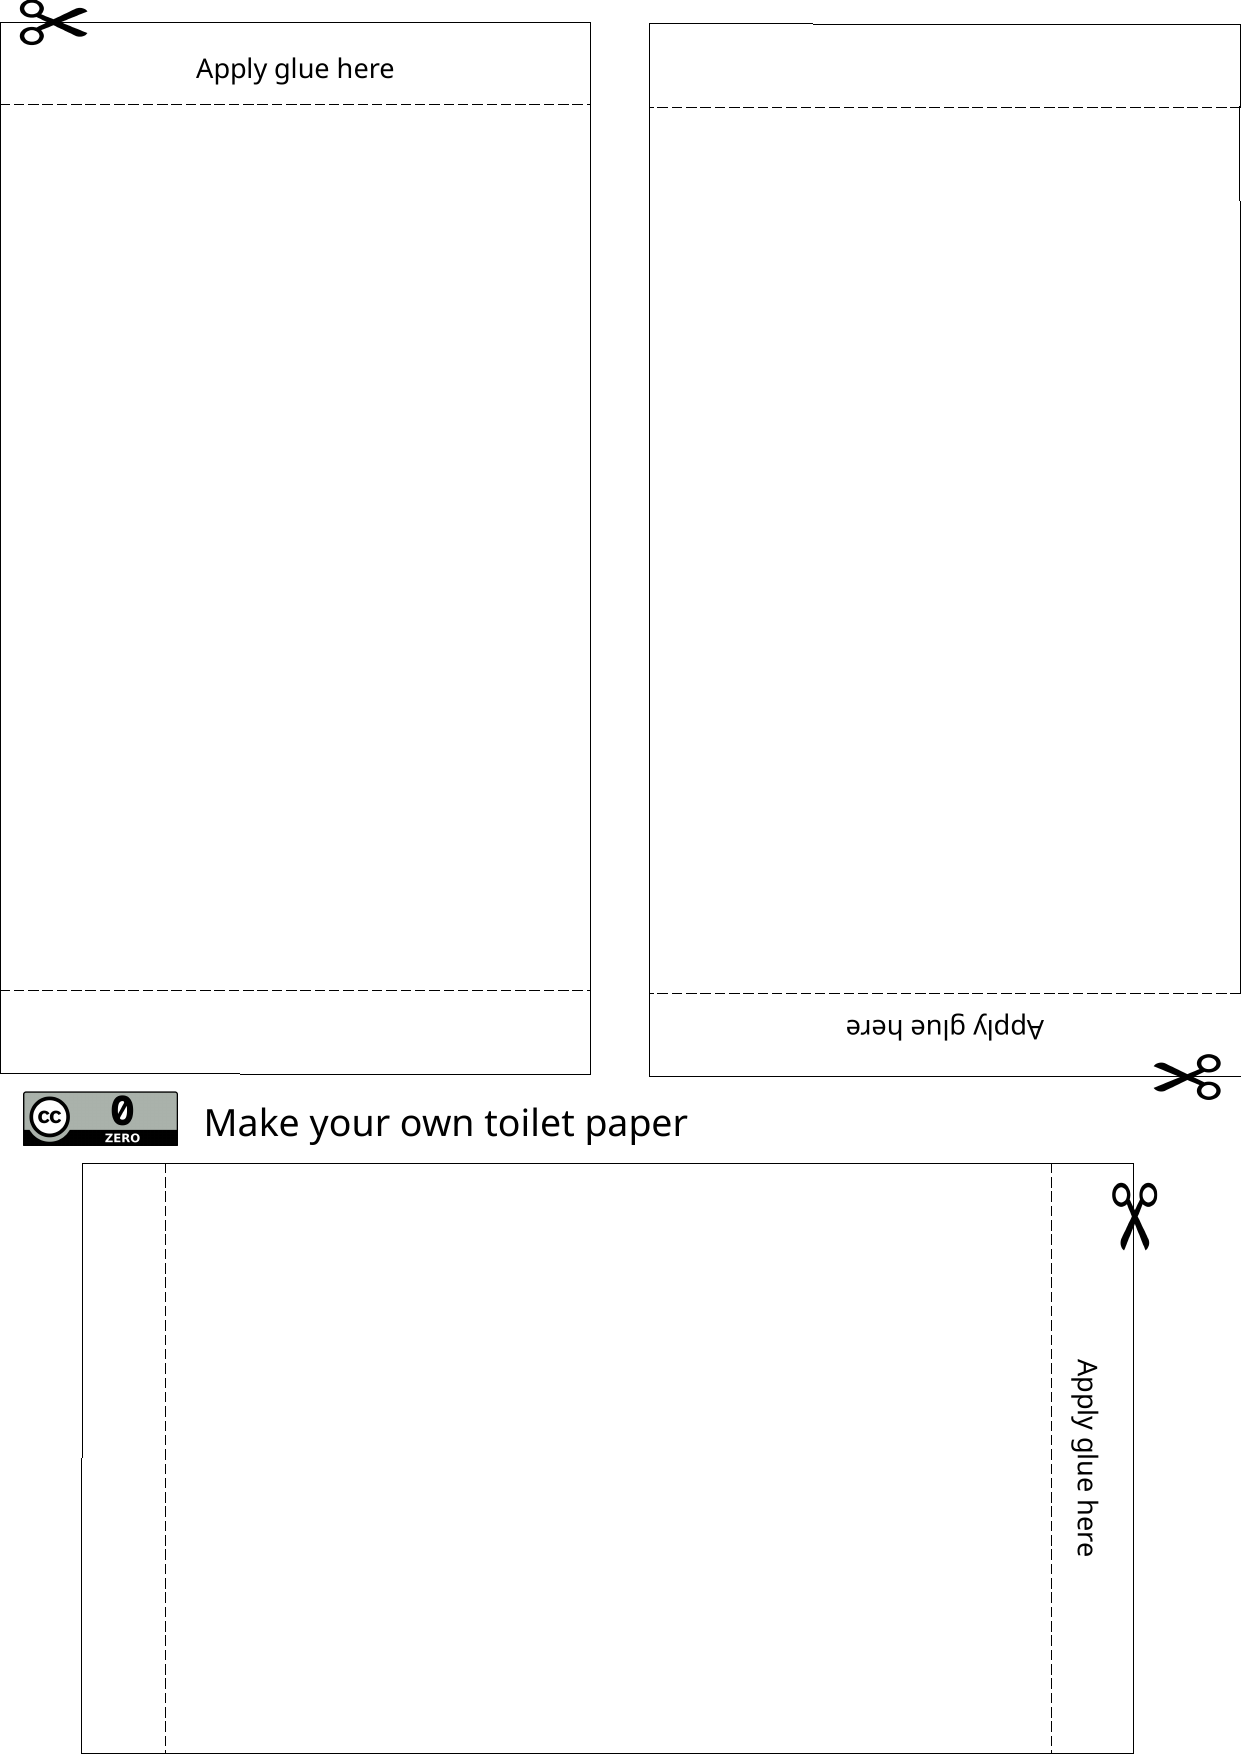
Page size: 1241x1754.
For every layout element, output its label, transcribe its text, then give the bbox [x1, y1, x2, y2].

picture [23, 1091, 178, 1146]
picture [18, 0, 89, 46]
picture [1151, 1052, 1222, 1100]
text_box Apply glue here [649, 1011, 1241, 1057]
text_box Apply glue here [1068, 1163, 1114, 1754]
text_box Apply glue here [0, 42, 591, 88]
text_box Make your own toilet paper [188, 1088, 1217, 1146]
picture [1110, 1181, 1158, 1252]
